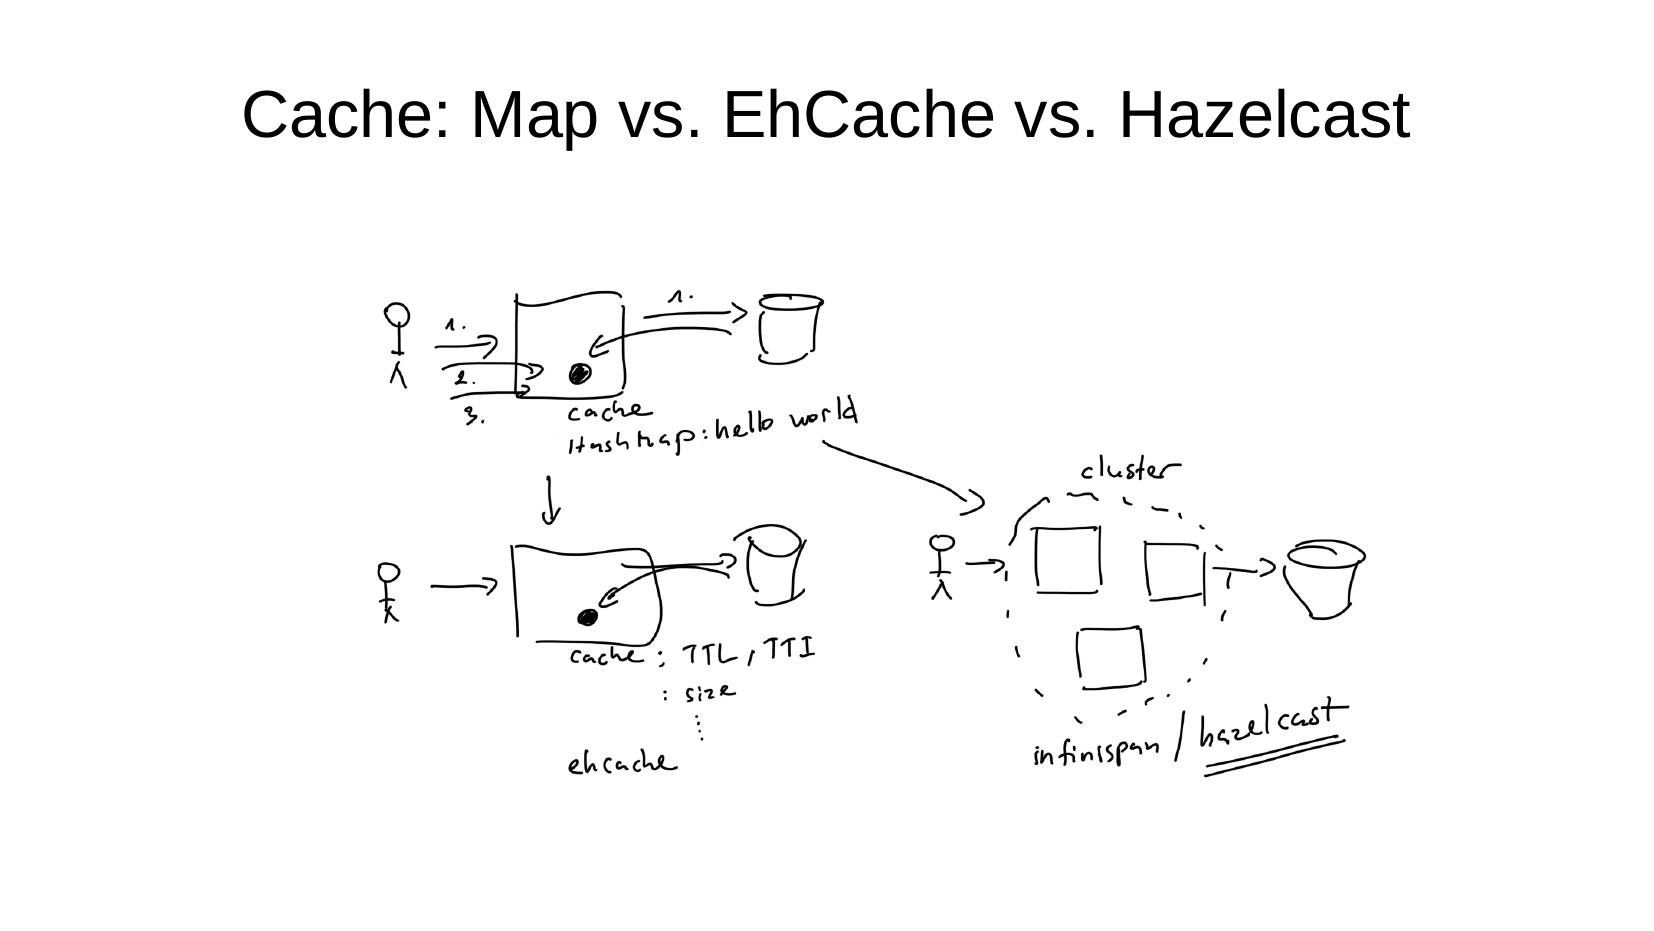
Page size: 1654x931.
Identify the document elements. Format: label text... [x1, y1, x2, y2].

picture [262, 225, 1442, 826]
title Cache: Map vs. EhCache vs. Hazelcast [82, 37, 1571, 193]
